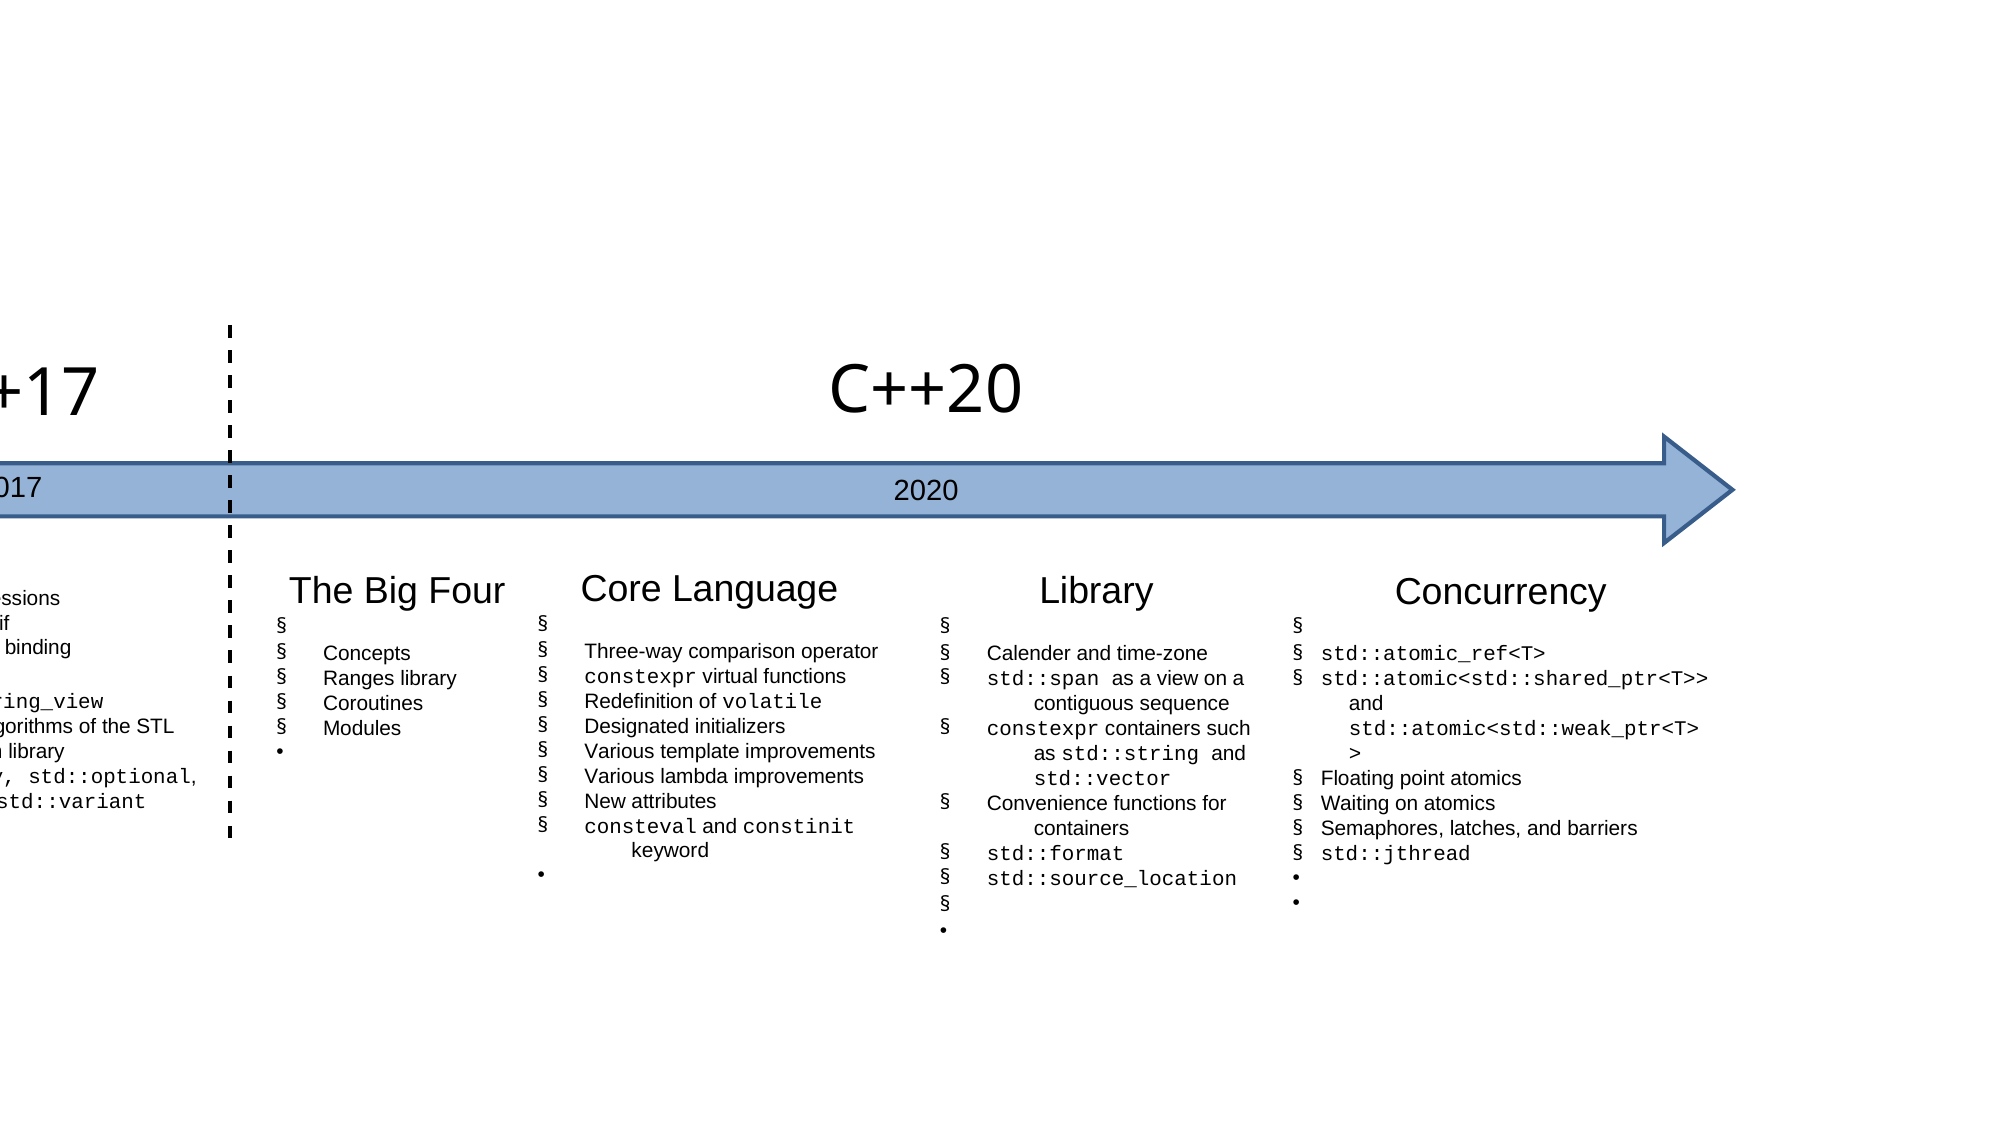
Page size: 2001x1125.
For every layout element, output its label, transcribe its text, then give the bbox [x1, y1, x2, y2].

text_box Concurrency std::atomic_ref<T> std::atomic<std::shared_ptr<T>> and std::atomic<std::weak_ptr<T>> Floating point atomics Waiting on atomics Semaphores, latches, and barriers std::jthread [1277, 559, 1724, 898]
text_box C++17 [0, 341, 152, 438]
text_box Library Calender and time-zone std::span as a view on a contiguous sequence constexpr containers such as std::string and std::vector Convenience functions for containers std::format std::source_location [924, 558, 1269, 948]
text_box Fold expressions constexpr if Structured binding std::string_view Parallel algorithms of the STL Filesystem library std::any, std::optional, and std::variant [0, 548, 244, 867]
text_box 2020 [878, 463, 975, 515]
text_box [0, 436, 1733, 543]
text_box C++20 [813, 338, 1075, 435]
text_box The Big Four Concepts Ranges library Coroutines Modules [261, 558, 522, 771]
text_box 2017 [0, 460, 58, 511]
text_box Core Language Three-way comparison operator constexpr virtual functions Redefinition of volatile Designated initializers Various template improvements Various lambda improvements New attributes consteval and constinit keyword [522, 556, 897, 895]
